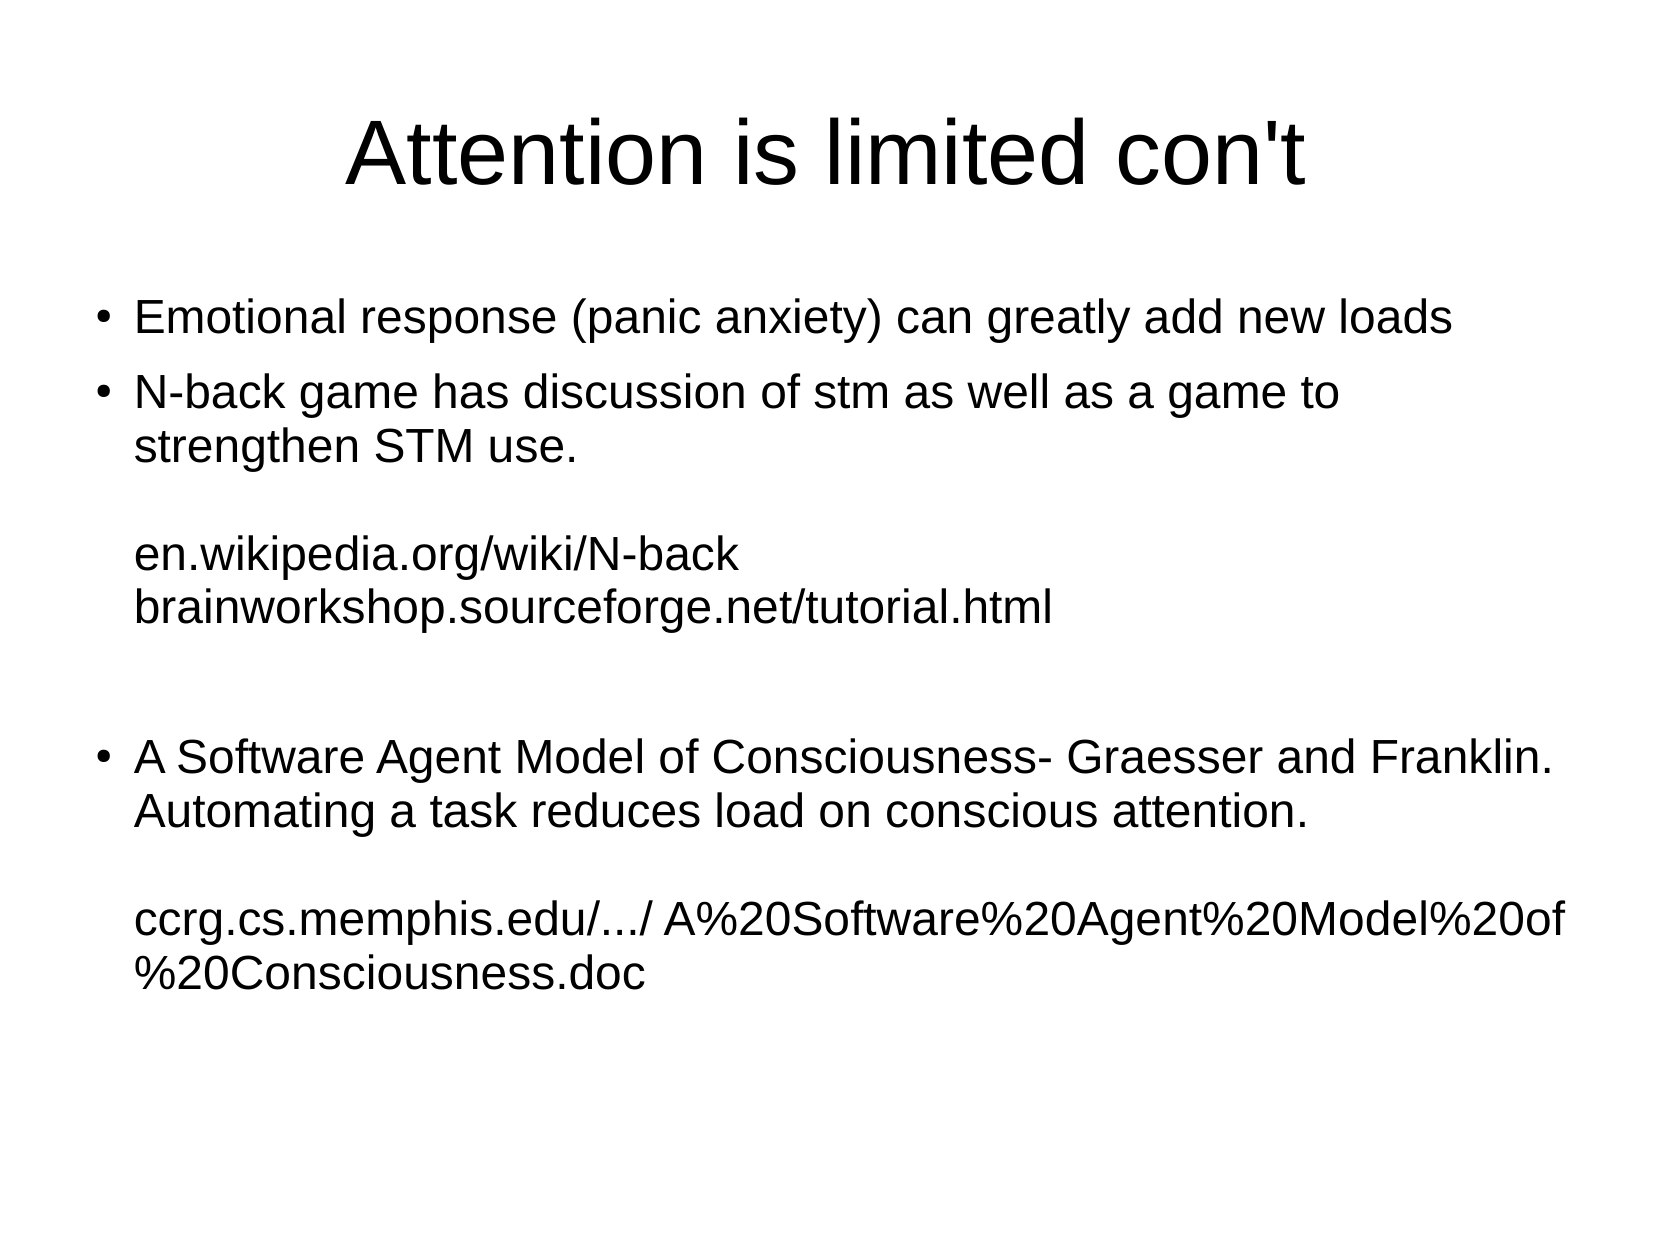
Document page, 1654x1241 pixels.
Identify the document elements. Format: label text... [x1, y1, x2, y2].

title Attention is limited con't [82, 49, 1571, 257]
list Emotional response (panic anxiety) can greatly add new loads N-back game has discussion of stm as well as a game to strengthen STM use. en.wikipedia.org/wiki/N-back brainworkshop.sourceforge.net/tutorial.html A Software Agent Model of Consciousness- Graesser and Franklin. Automating a task reduces load on conscious attention. ccrg.cs.memphis.edu/.../ A%20Software%20Agent%20Model%20of%20Consciousness.doc [82, 290, 1571, 1010]
